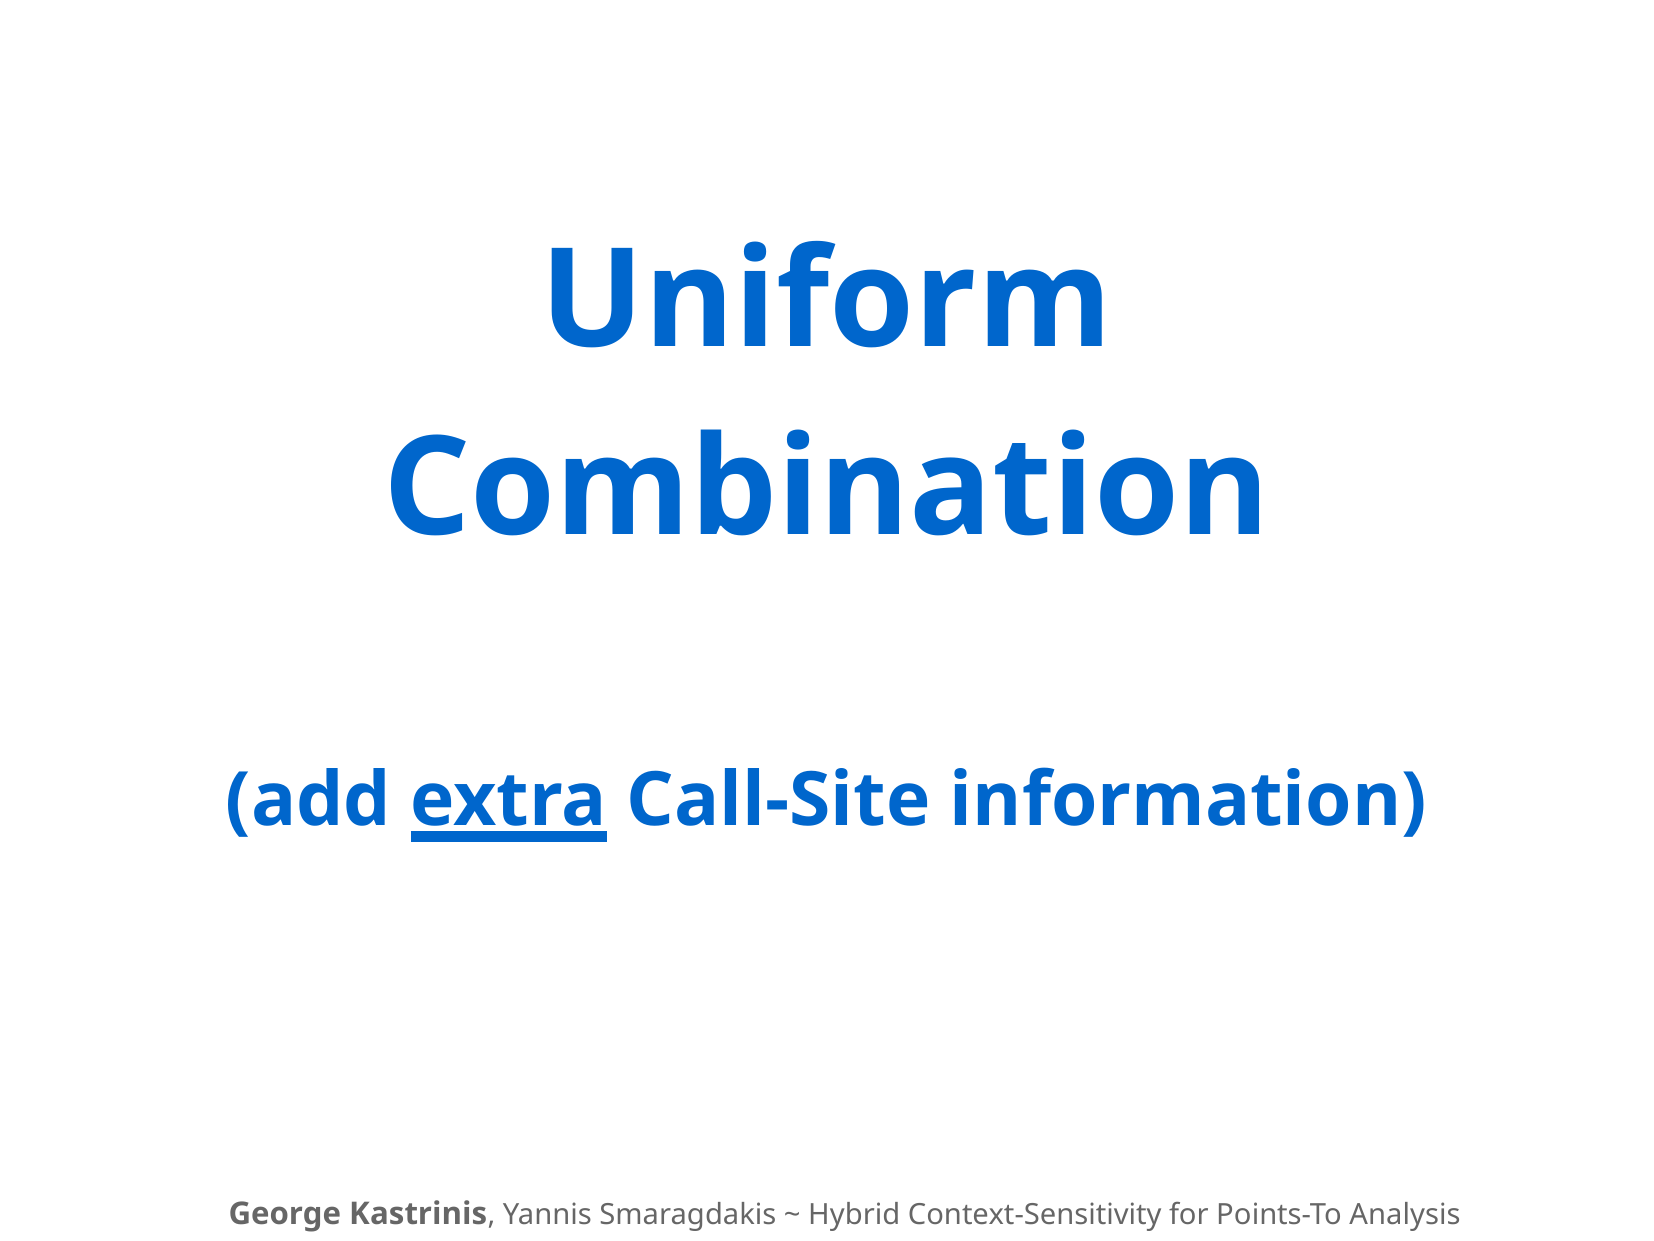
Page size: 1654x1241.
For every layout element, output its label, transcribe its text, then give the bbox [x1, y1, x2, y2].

text_box Uniform Combination (add extra Call-Site information) [69, 192, 1585, 587]
